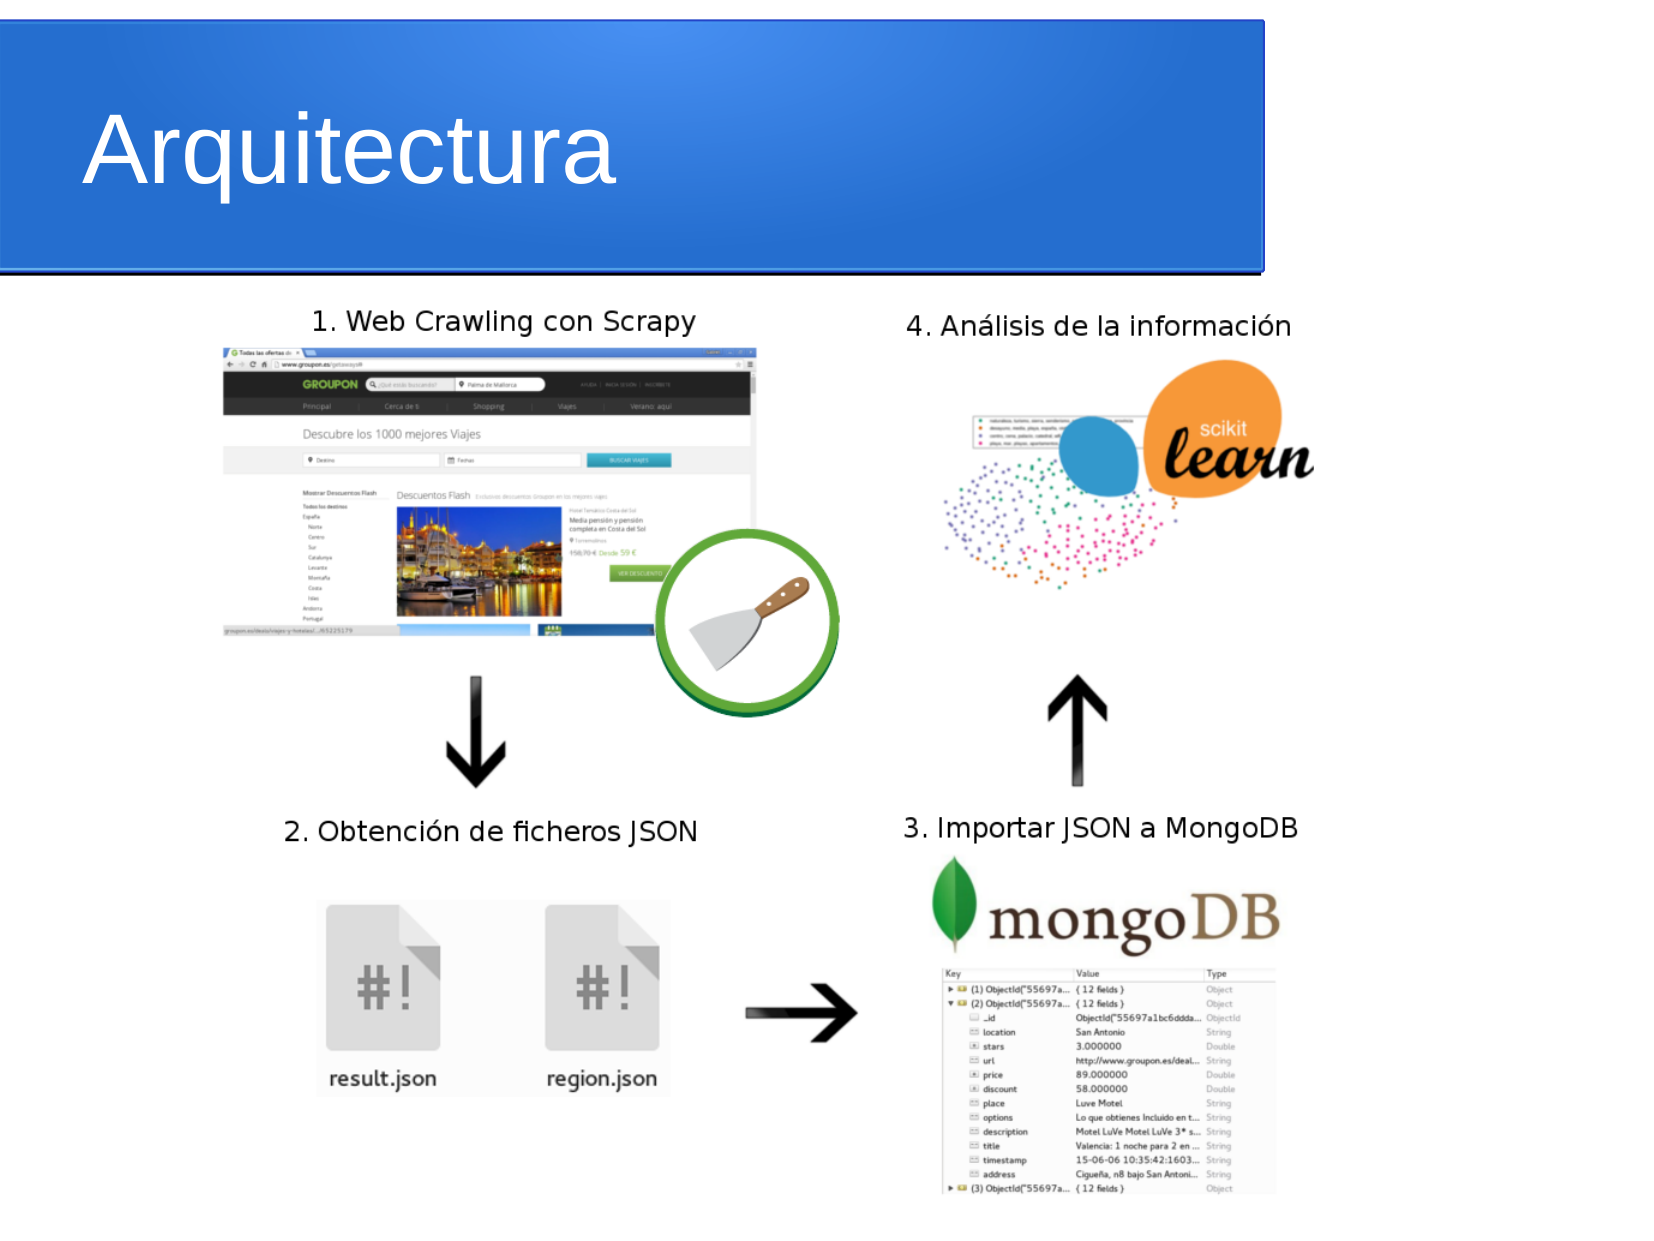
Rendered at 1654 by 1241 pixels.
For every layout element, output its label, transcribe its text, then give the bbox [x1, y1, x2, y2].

picture [181, 289, 1410, 1211]
title Arquitectura [82, 47, 1235, 252]
